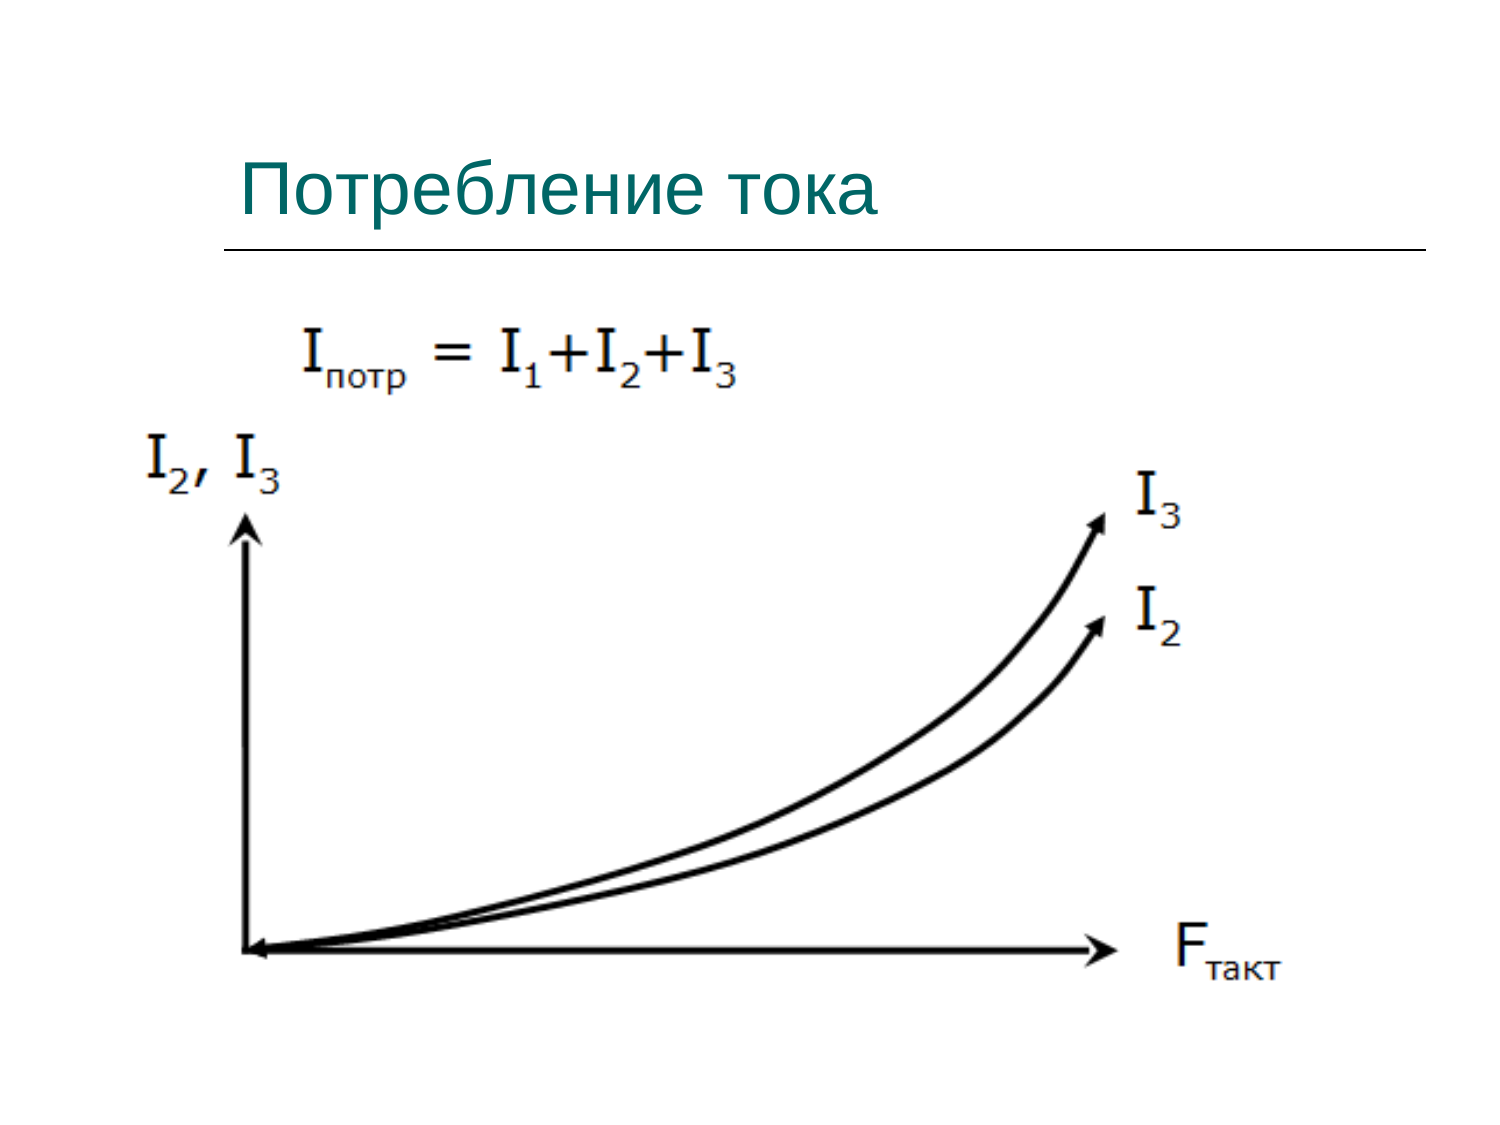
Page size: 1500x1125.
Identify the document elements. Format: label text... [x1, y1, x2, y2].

picture [14, 271, 1418, 1075]
title Потребление тока [224, 49, 1425, 237]
